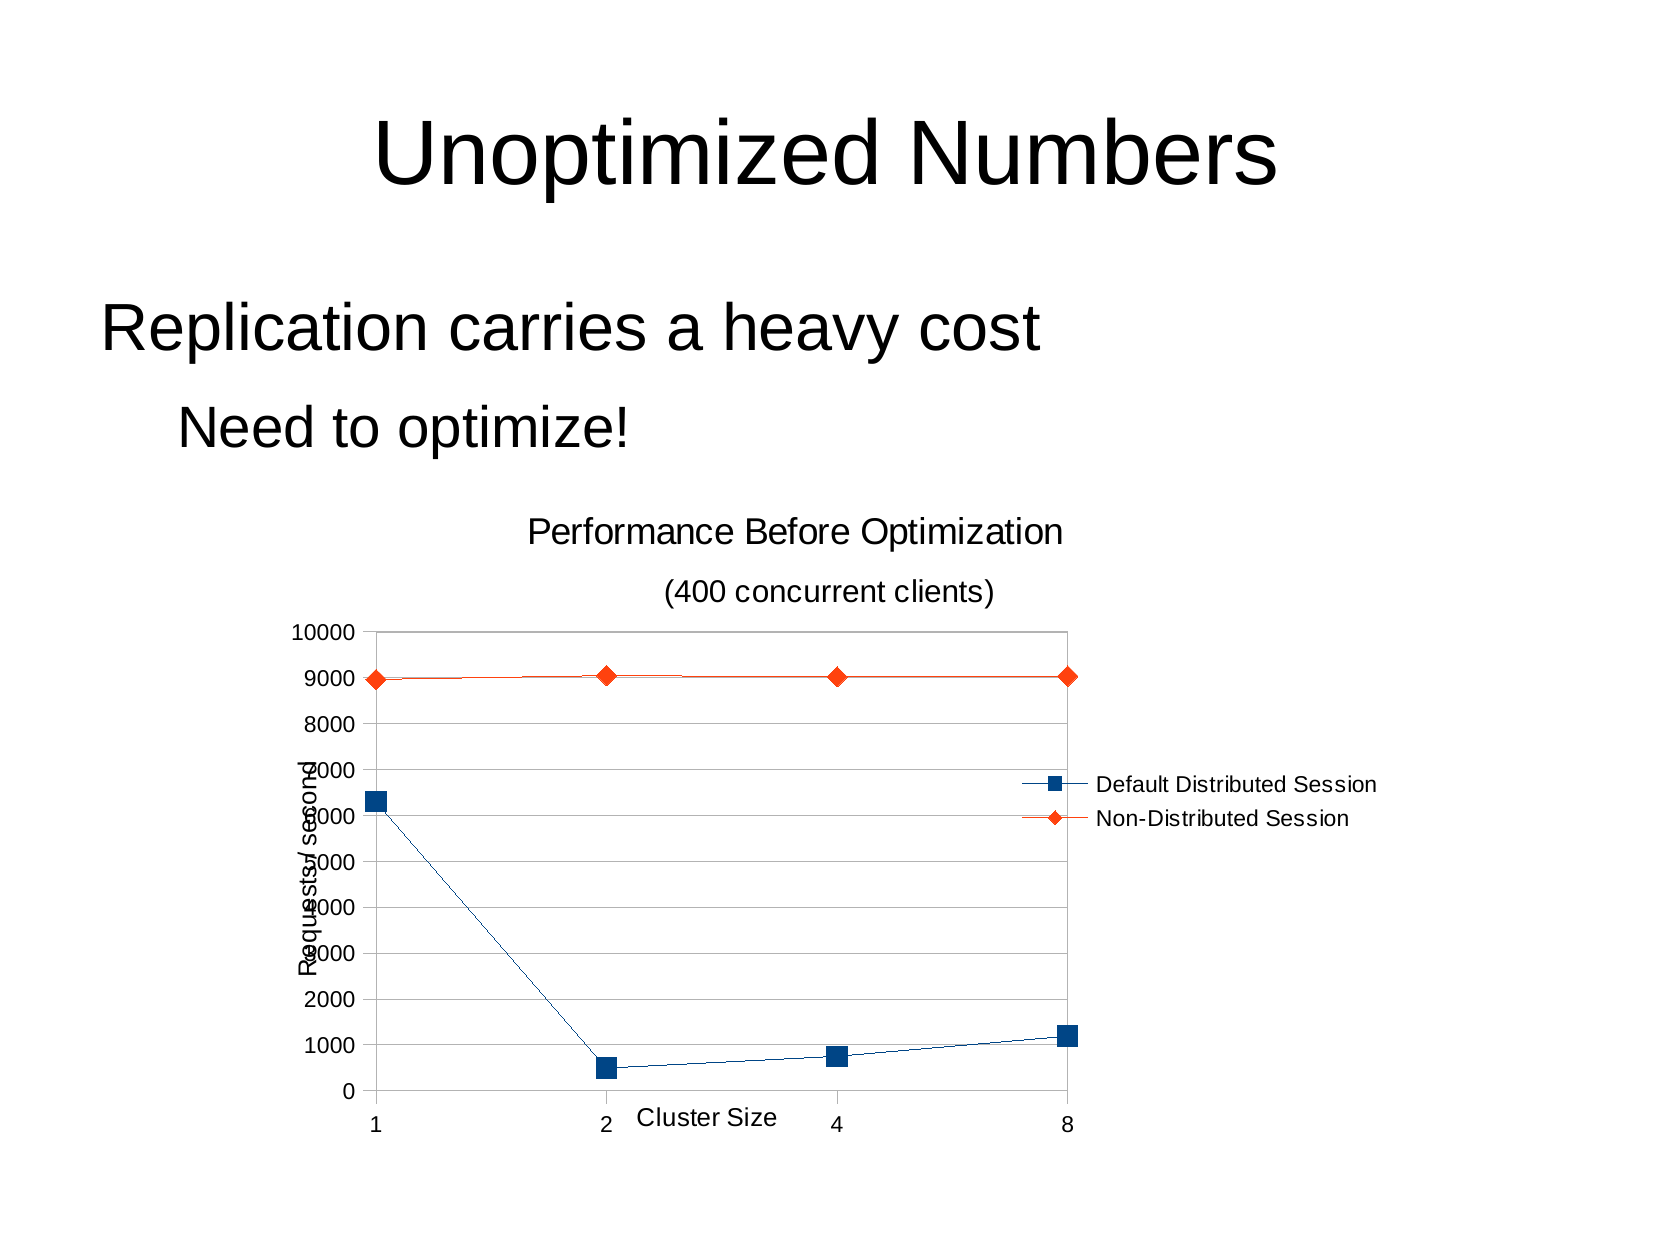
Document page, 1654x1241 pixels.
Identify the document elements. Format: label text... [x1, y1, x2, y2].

list Replication carries a heavy cost Need to optimize! [82, 290, 1571, 526]
chart [82, 487, 1571, 1159]
title Unoptimized Numbers [82, 49, 1571, 257]
